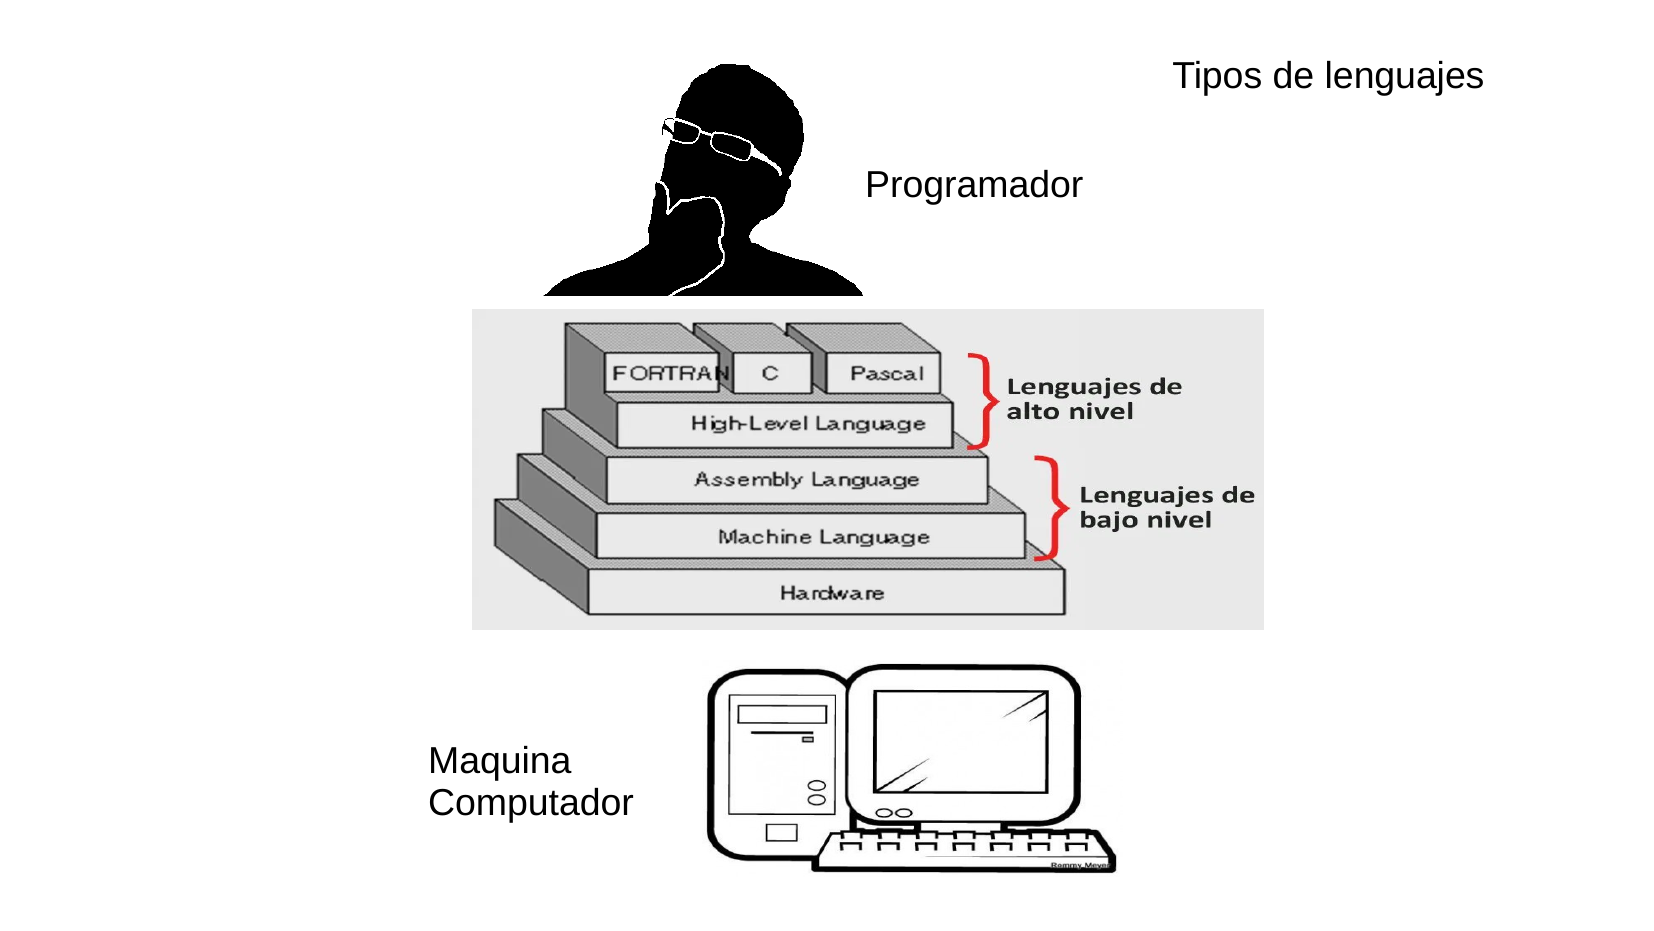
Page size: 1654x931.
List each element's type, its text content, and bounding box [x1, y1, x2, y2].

picture [702, 660, 1123, 877]
picture [543, 64, 863, 296]
text_box Maquina Computador [413, 732, 649, 874]
text_box Tipos de lenguajes [1157, 46, 1500, 104]
text_box Programador [850, 155, 1099, 213]
picture [472, 309, 1264, 630]
